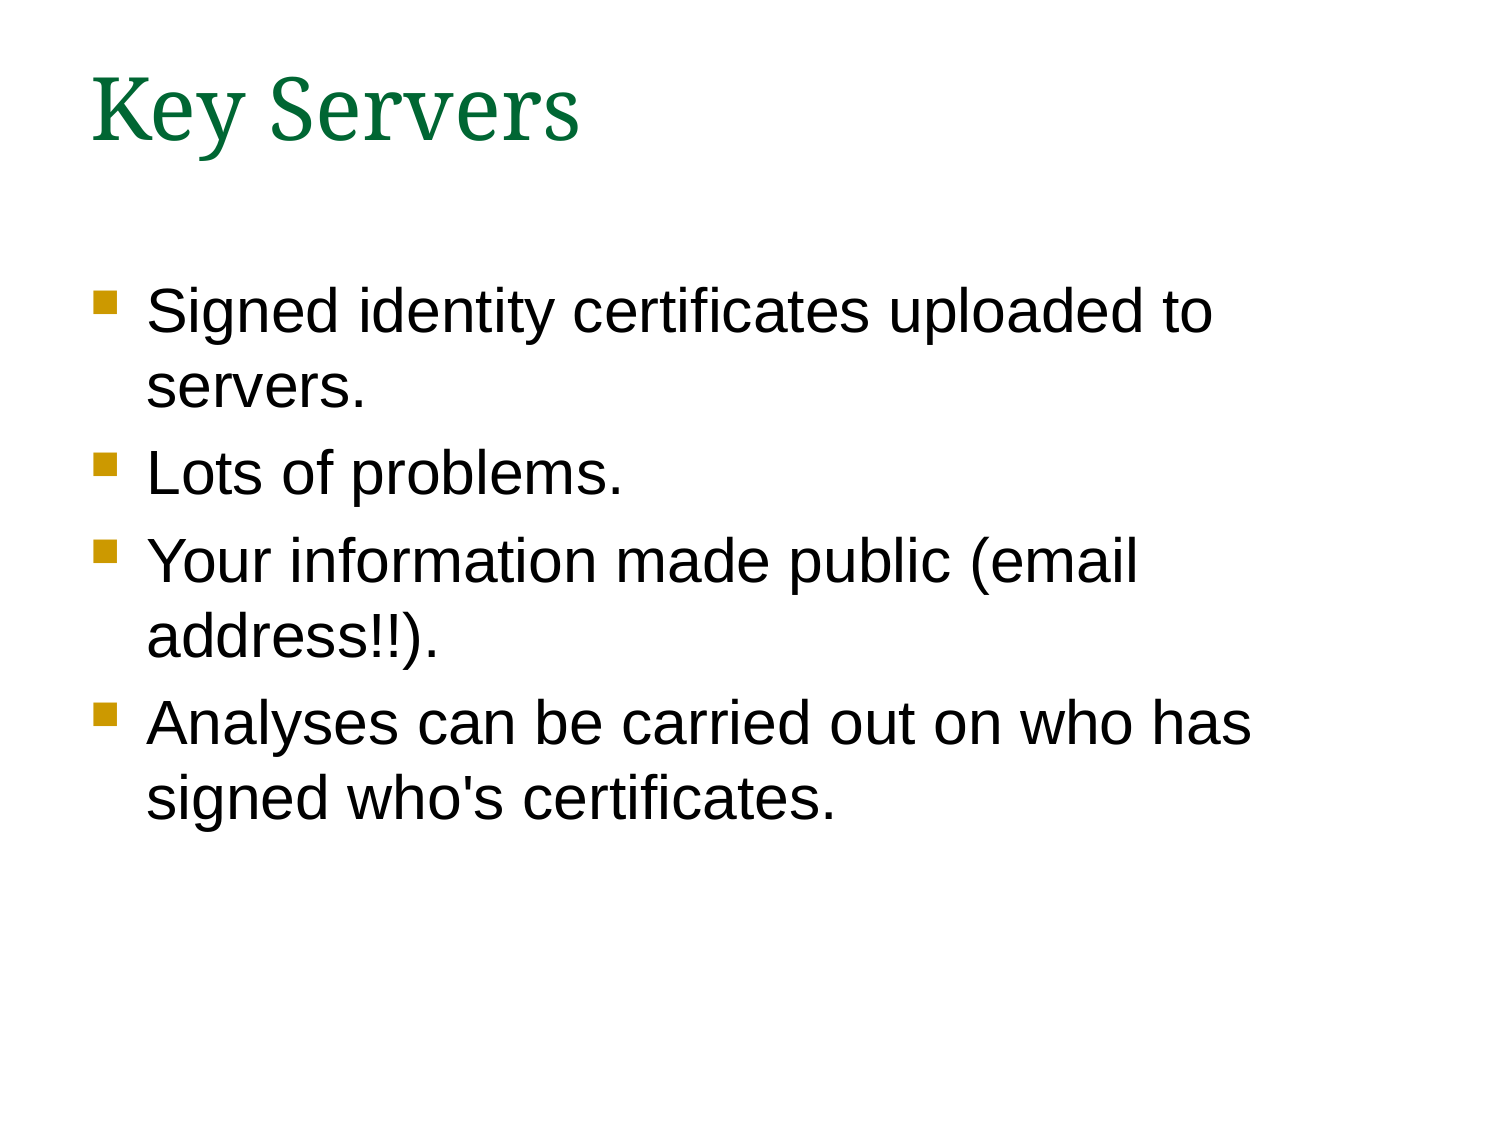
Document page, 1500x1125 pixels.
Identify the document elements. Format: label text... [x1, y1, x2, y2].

list Signed identity certificates uploaded to servers. Lots of problems. Your information made public (email address!!). Analyses can be carried out on who has signed who's certificates. [75, 262, 1425, 1006]
title Key Servers [75, 45, 1425, 233]
